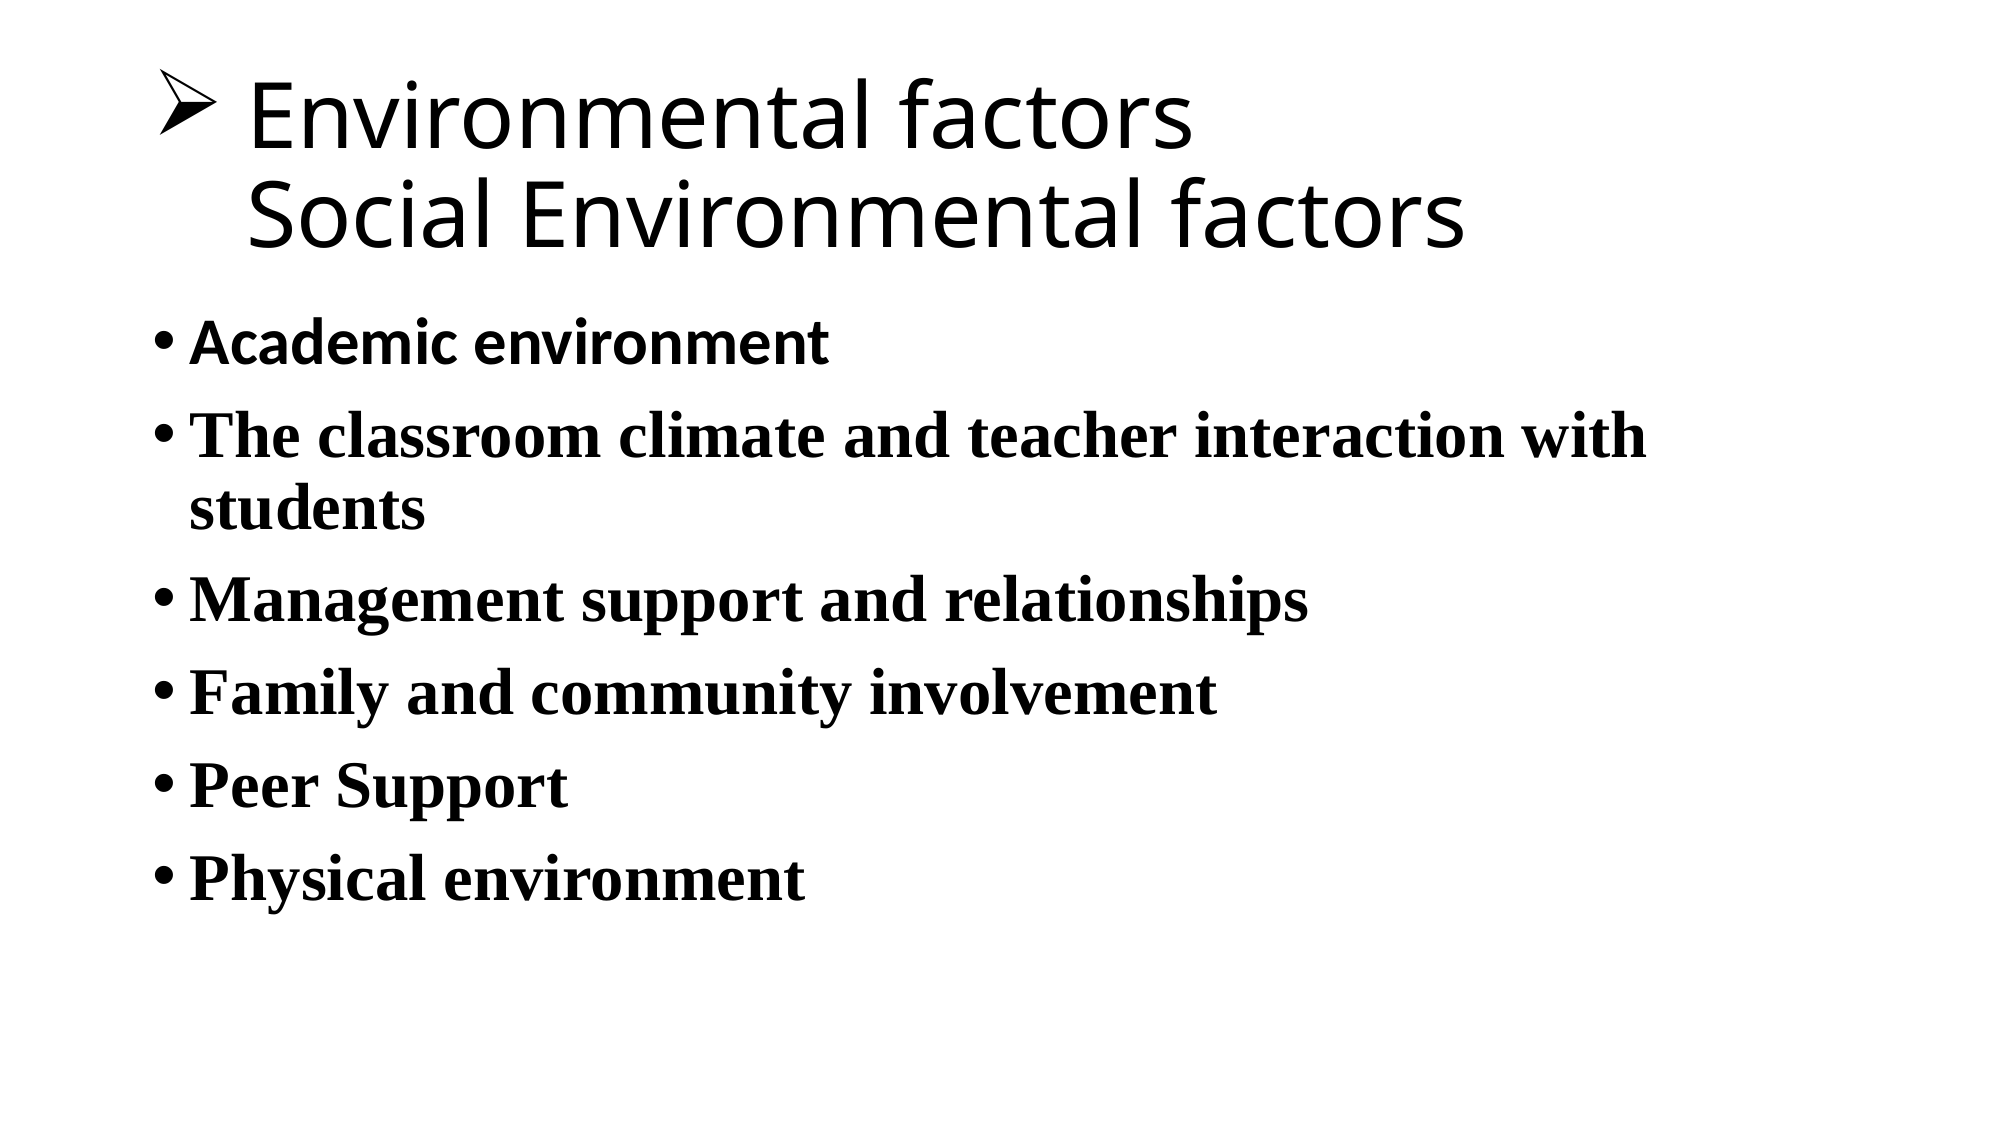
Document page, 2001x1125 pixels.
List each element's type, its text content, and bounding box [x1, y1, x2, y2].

list Academic environment The classroom climate and teacher interaction with students Management support and relationships Family and community involvement Peer Support Physical environment [137, 299, 1863, 1014]
title Environmental factors Social Environmental factors [137, 59, 1863, 278]
